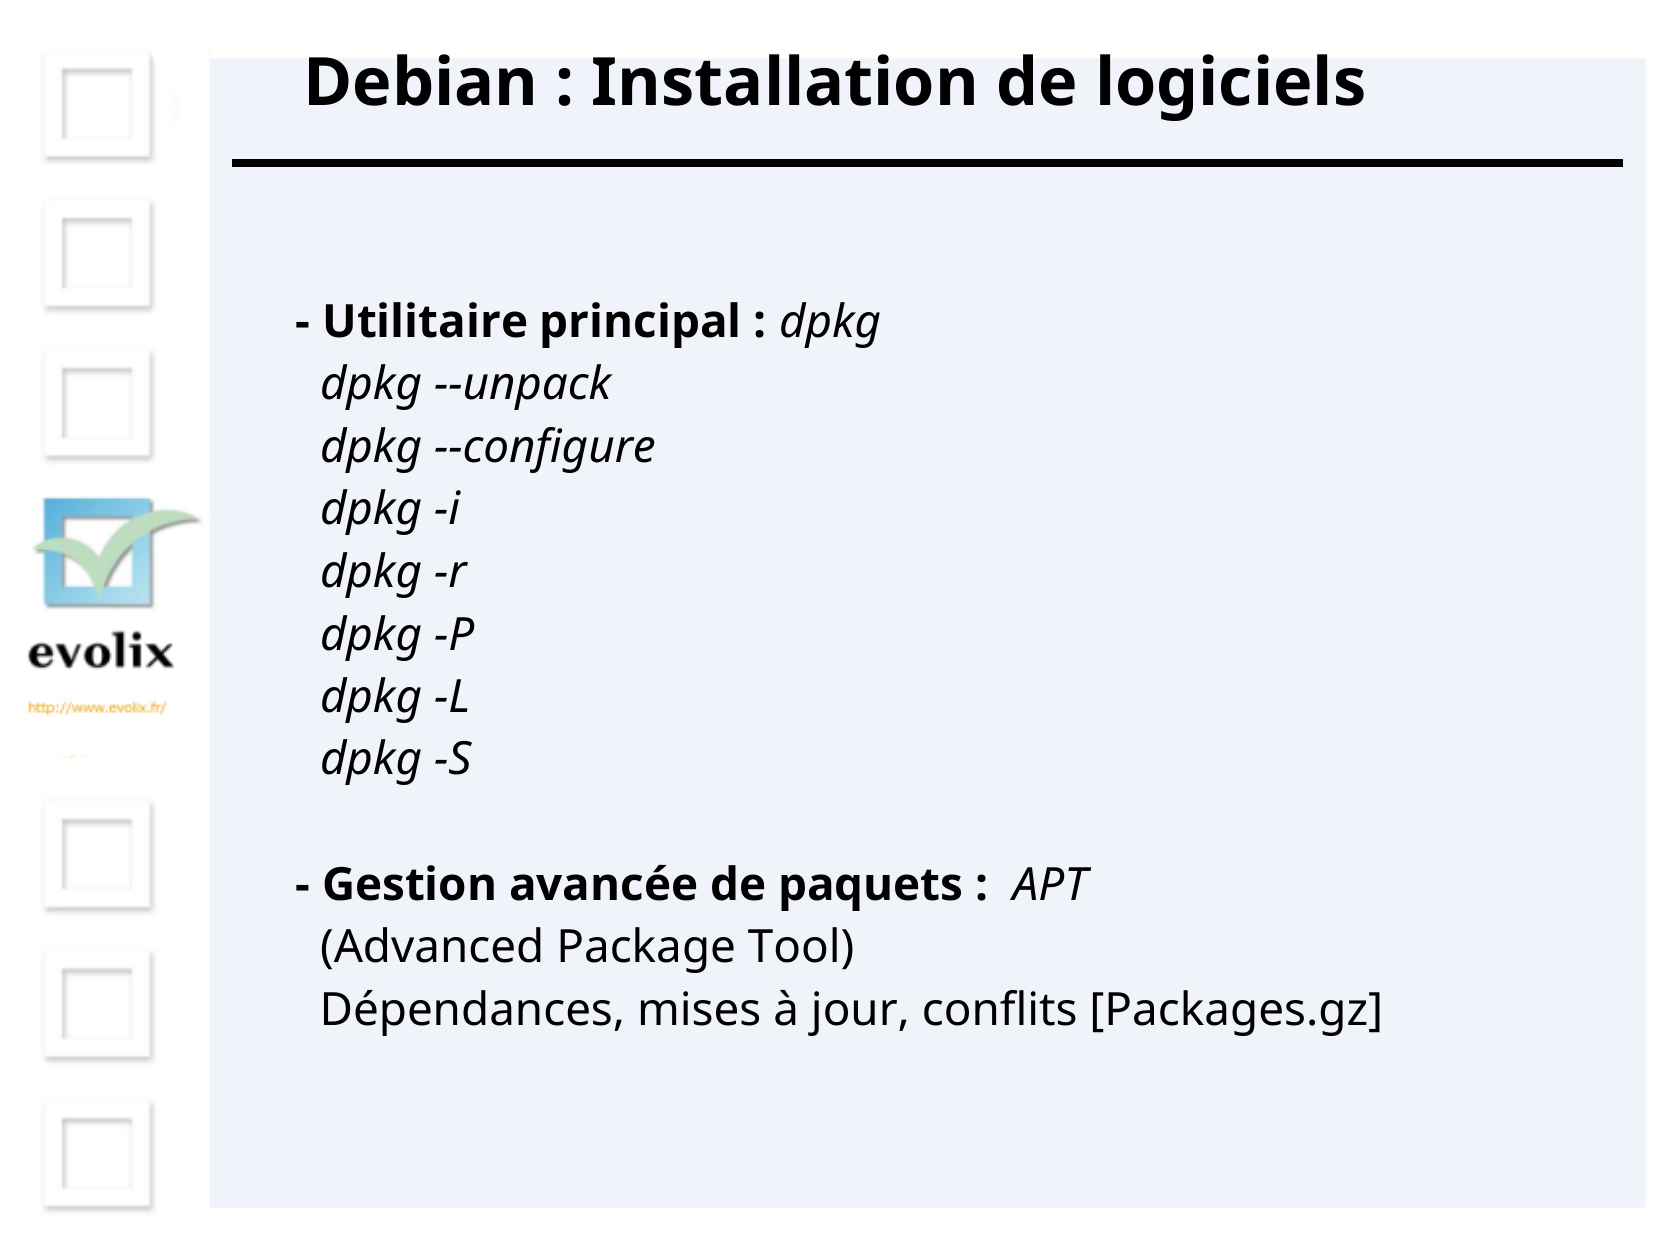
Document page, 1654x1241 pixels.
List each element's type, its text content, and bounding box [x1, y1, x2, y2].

title Debian : Installation de logiciels [32, 21, 1638, 138]
subtitle - Utilitaire principal : dpkg dpkg --unpack dpkg --configure dpkg -i dpkg -r dpkg -P dpkg -L dpkg -S - Gestion avancée de paquets : APT (Advanced Package Tool) Dépendances, mises à jour, conflits [Packages.gz] [220, 210, 1447, 1179]
picture [0, 49, 1654, 1218]
